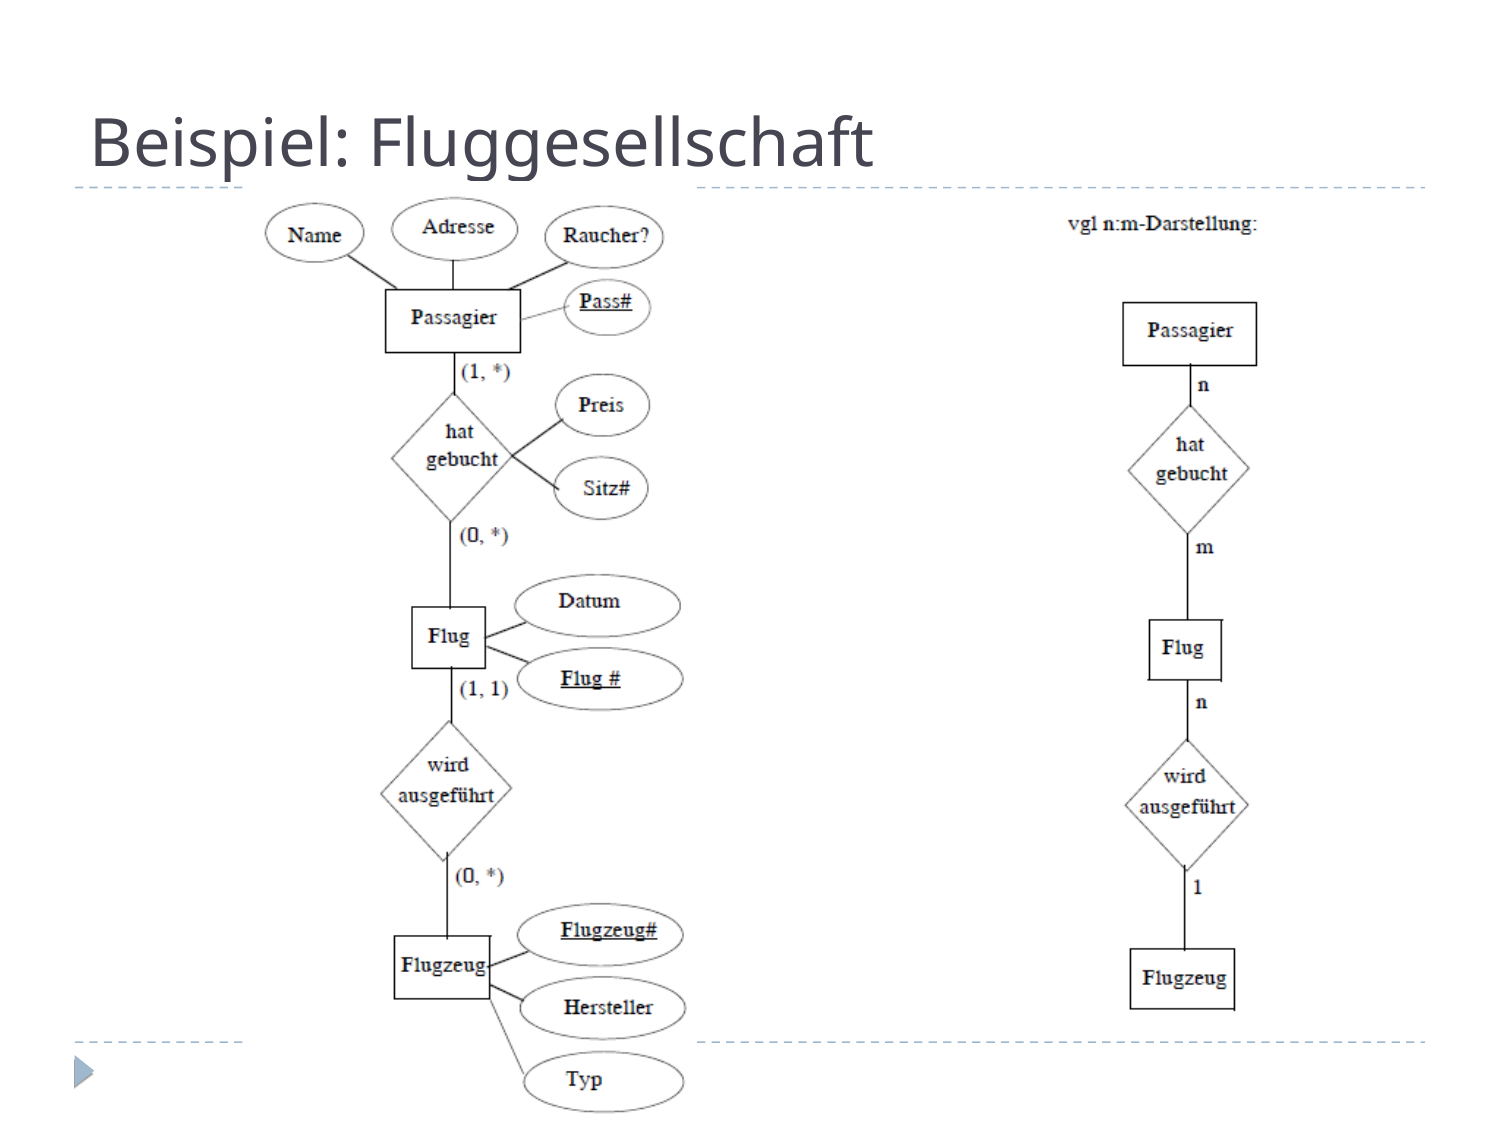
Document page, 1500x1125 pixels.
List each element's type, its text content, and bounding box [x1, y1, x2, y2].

picture [246, 181, 697, 1125]
title Beispiel: Fluggesellschaft [75, 24, 1425, 188]
picture [1067, 203, 1274, 1035]
